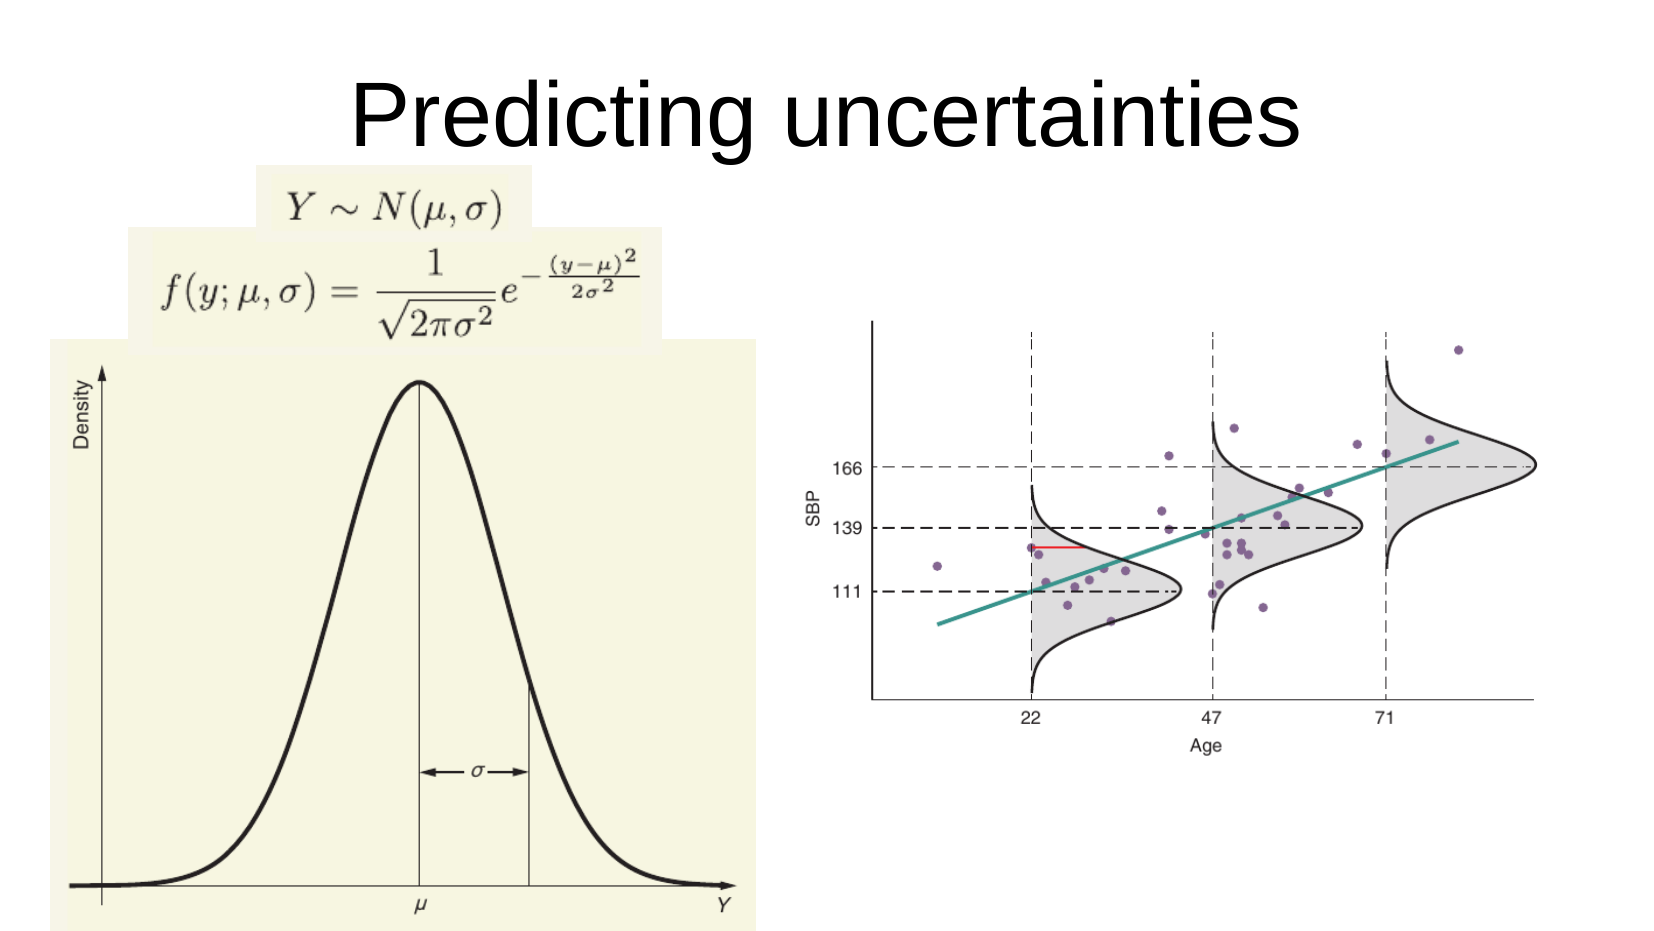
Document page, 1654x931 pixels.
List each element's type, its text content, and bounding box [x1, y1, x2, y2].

picture [50, 165, 756, 931]
title Predicting uncertainties [82, 37, 1571, 193]
picture [779, 293, 1578, 768]
